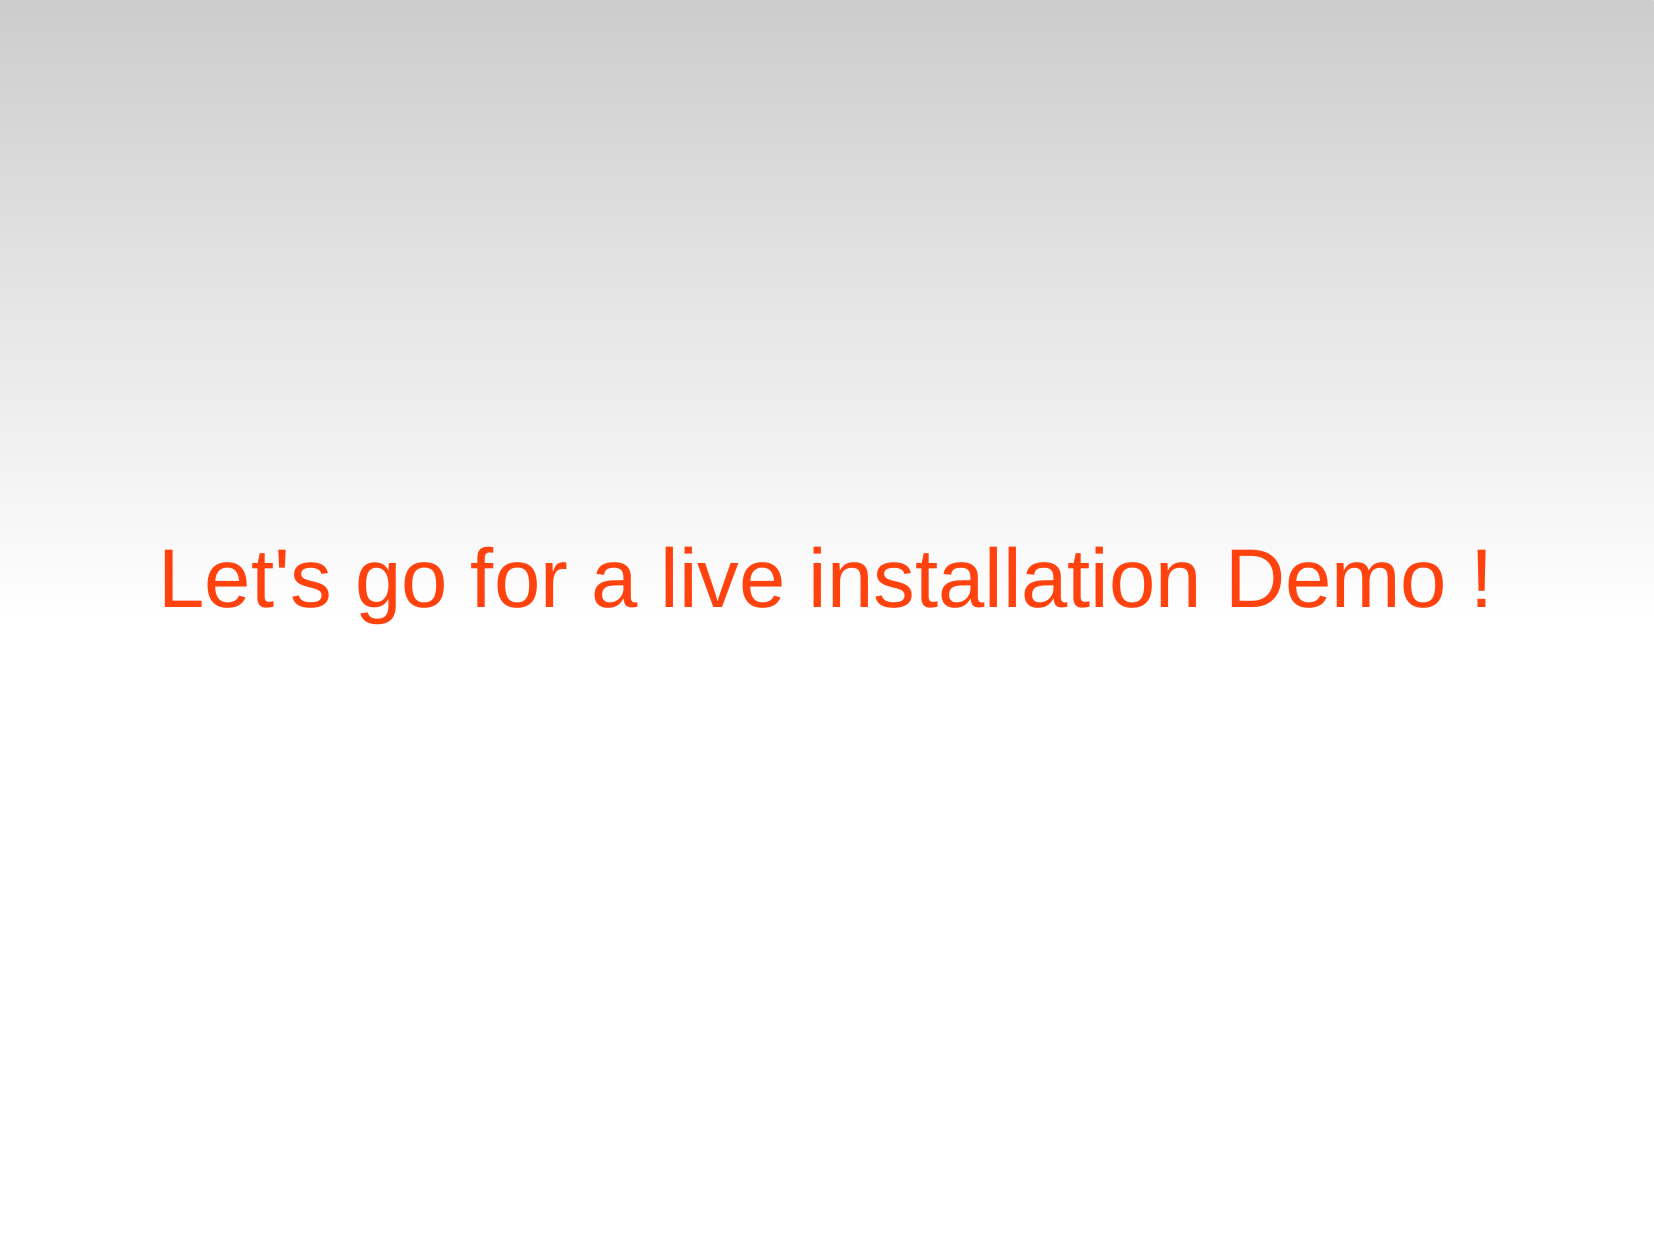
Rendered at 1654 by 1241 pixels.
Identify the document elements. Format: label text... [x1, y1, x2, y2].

subtitle Let's go for a live installation Demo ! [82, 56, 1571, 1102]
